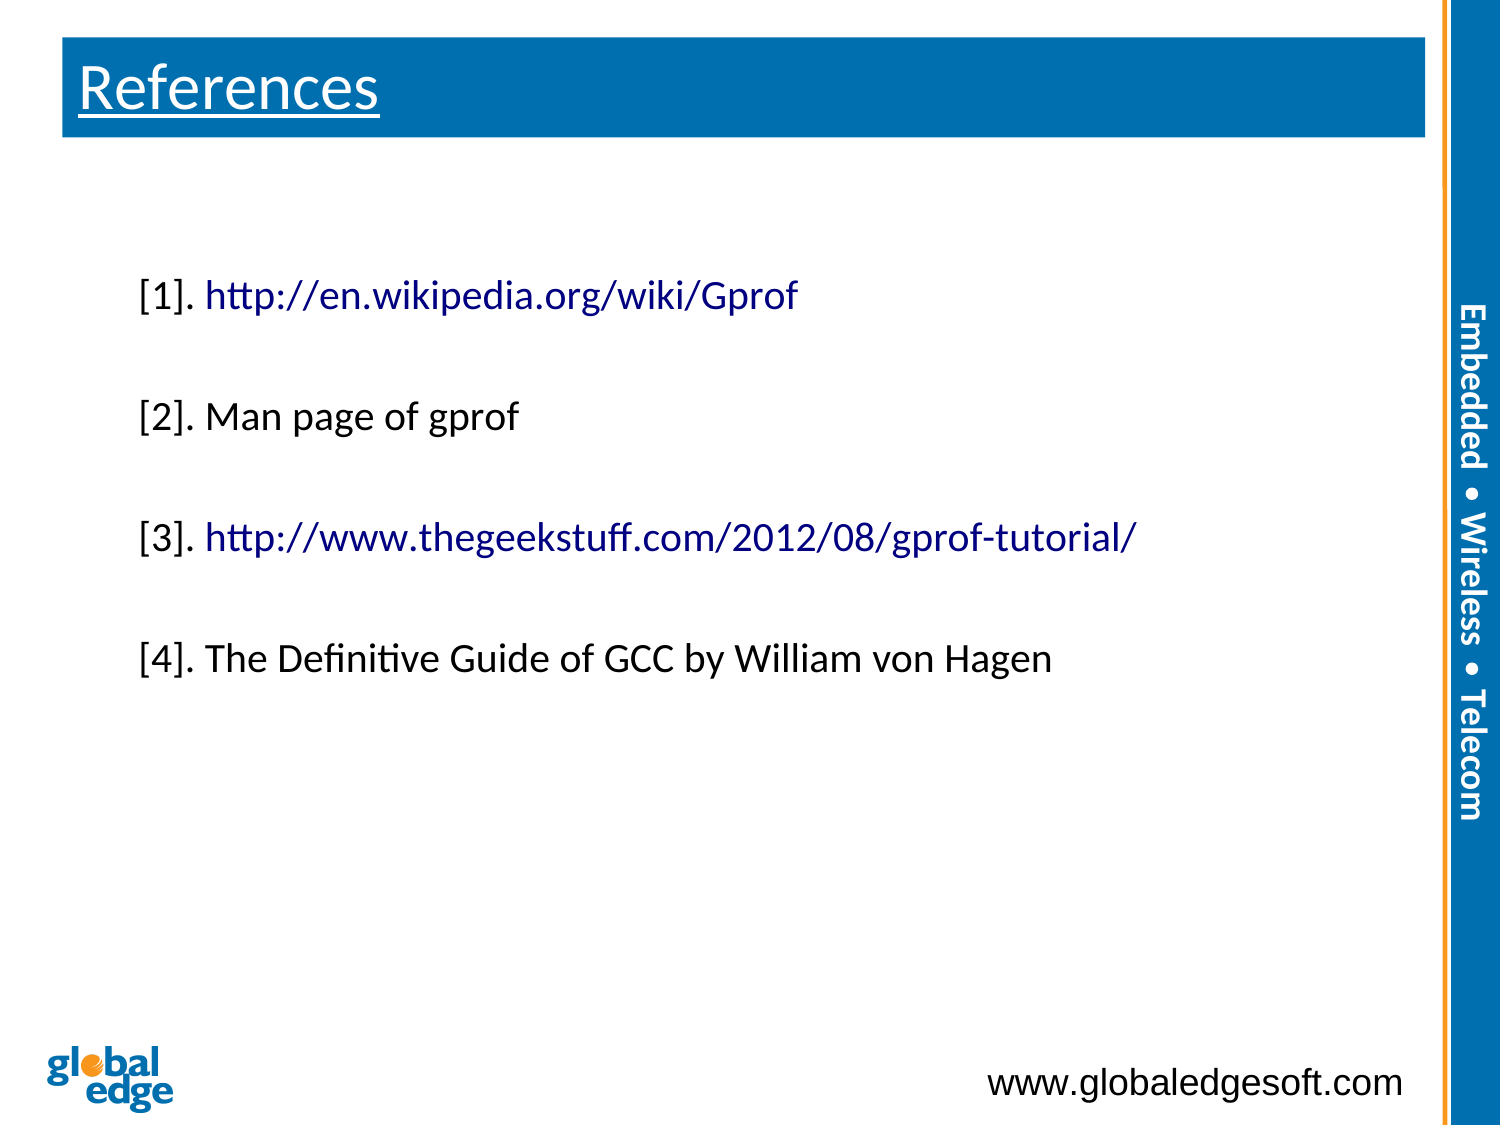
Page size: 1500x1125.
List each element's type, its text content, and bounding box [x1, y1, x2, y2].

title References [78, 0, 1429, 170]
picture [34, 1034, 185, 1125]
list [1]. http://en.wikipedia.org/wiki/Gprof [2]. Man page of gprof [3]. http://www.thegeekstuff.com/2012/08/gprof-tutorial/ [4]. The Definitive Guide of GCC by William von Hagen [75, 200, 1425, 1026]
